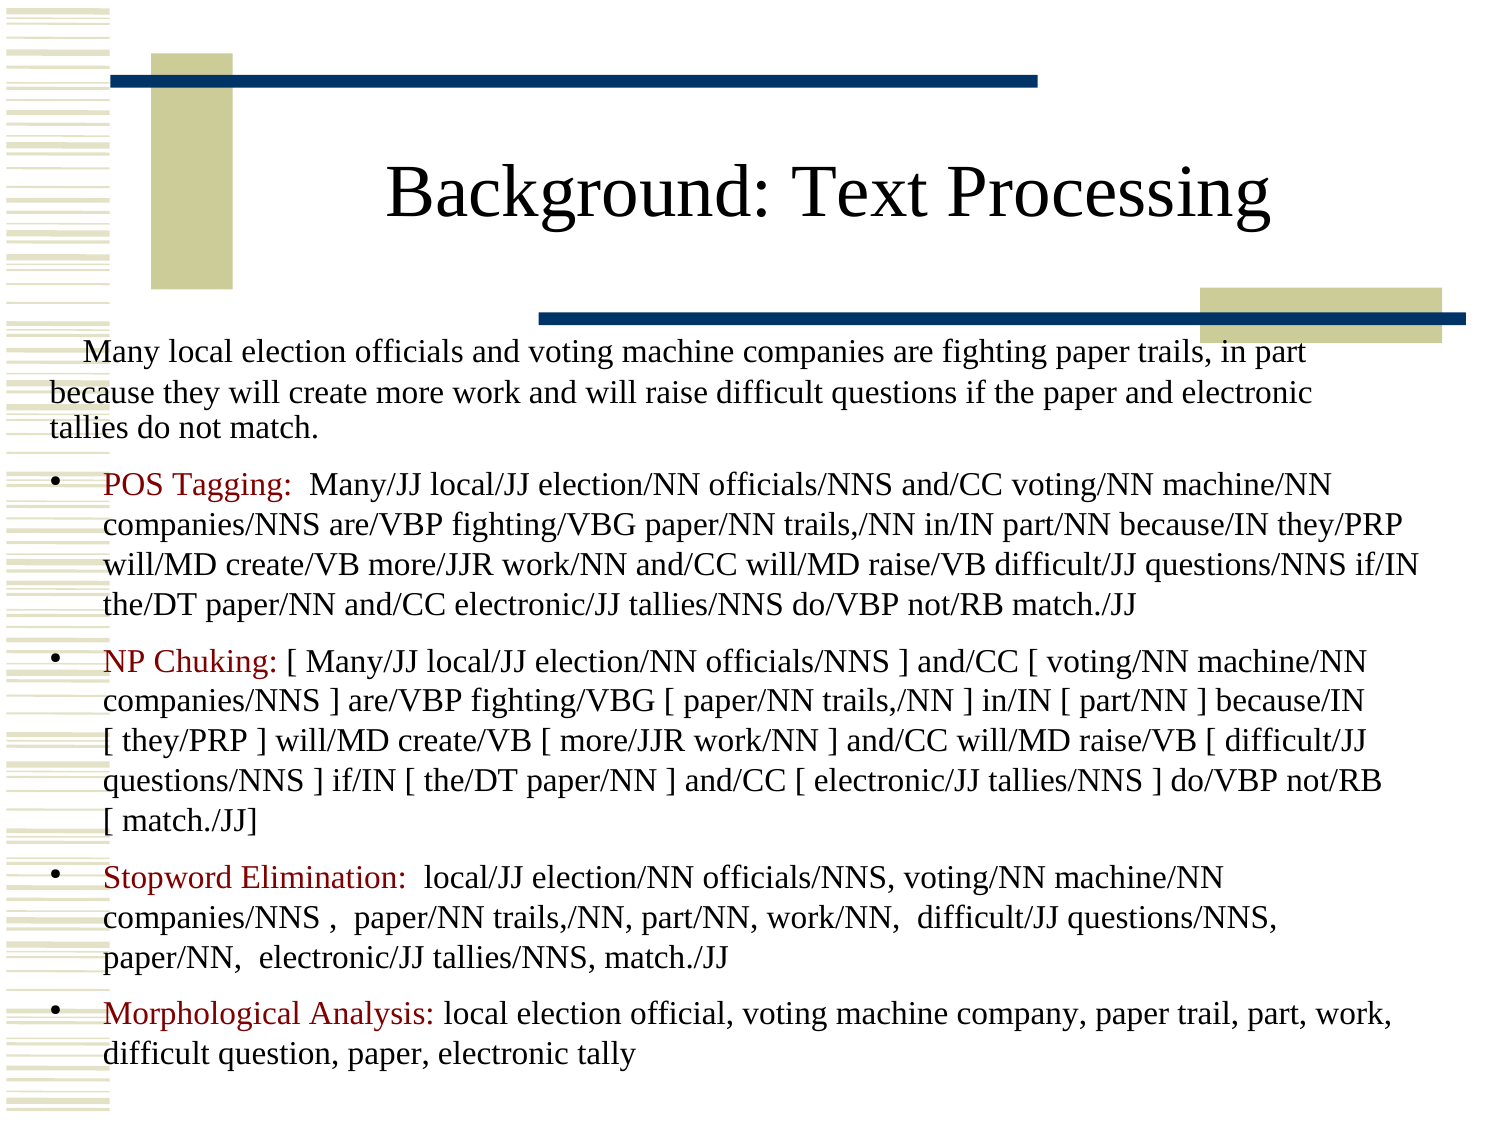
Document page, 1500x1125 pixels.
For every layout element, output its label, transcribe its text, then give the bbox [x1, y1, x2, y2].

text_box Background: Text Processing [225, 155, 1433, 233]
text_box Many local election officials and voting machine companies are fighting paper trails, in part because they will create more work and will raise difficult questions if the paper and electronic tallies do not match. POS Tagging: Many/JJ local/JJ election/NN officials/NNS and/CC voting/NN machine/NN companies/NNS are/VBP fighting/VBG paper/NN trails,/NN in/IN part/NN because/IN they/PRP will/MD create/VB more/JJR work/NN and/CC will/MD raise/VB difficult/JJ questions/NNS if/IN the/DT paper/NN and/CC electronic/JJ tallies/NNS do/VBP not/RB match./JJ NP Chuking: [ Many/JJ local/JJ election/NN officials/NNS ] and/CC [ voting/NN machine/NN companies/NNS ] are/VBP fighting/VBG [ paper/NN trails,/NN ] in/IN [ part/NN ] because/IN [ they/PRP ] will/MD create/VB [ more/JJR work/NN ] and/CC will/MD raise/VB [ difficult/JJ questions/NNS ] if/IN [ the/DT paper/NN ] and/CC [ electronic/JJ tallies/NNS ] do/VBP not/RB [ match./JJ] Stopword Elimination: local/JJ election/NN officials/NNS, voting/NN machine/NN companies/NNS , paper/NN trails,/NN, part/NN, work/NN, difficult/JJ questions/NNS, paper/NN, electronic/JJ tallies/NNS, match./JJ Morphological Analysis: local election official, voting machine company, paper trail, part, work, difficult question, paper, electronic tally [49, 332, 1435, 1125]
